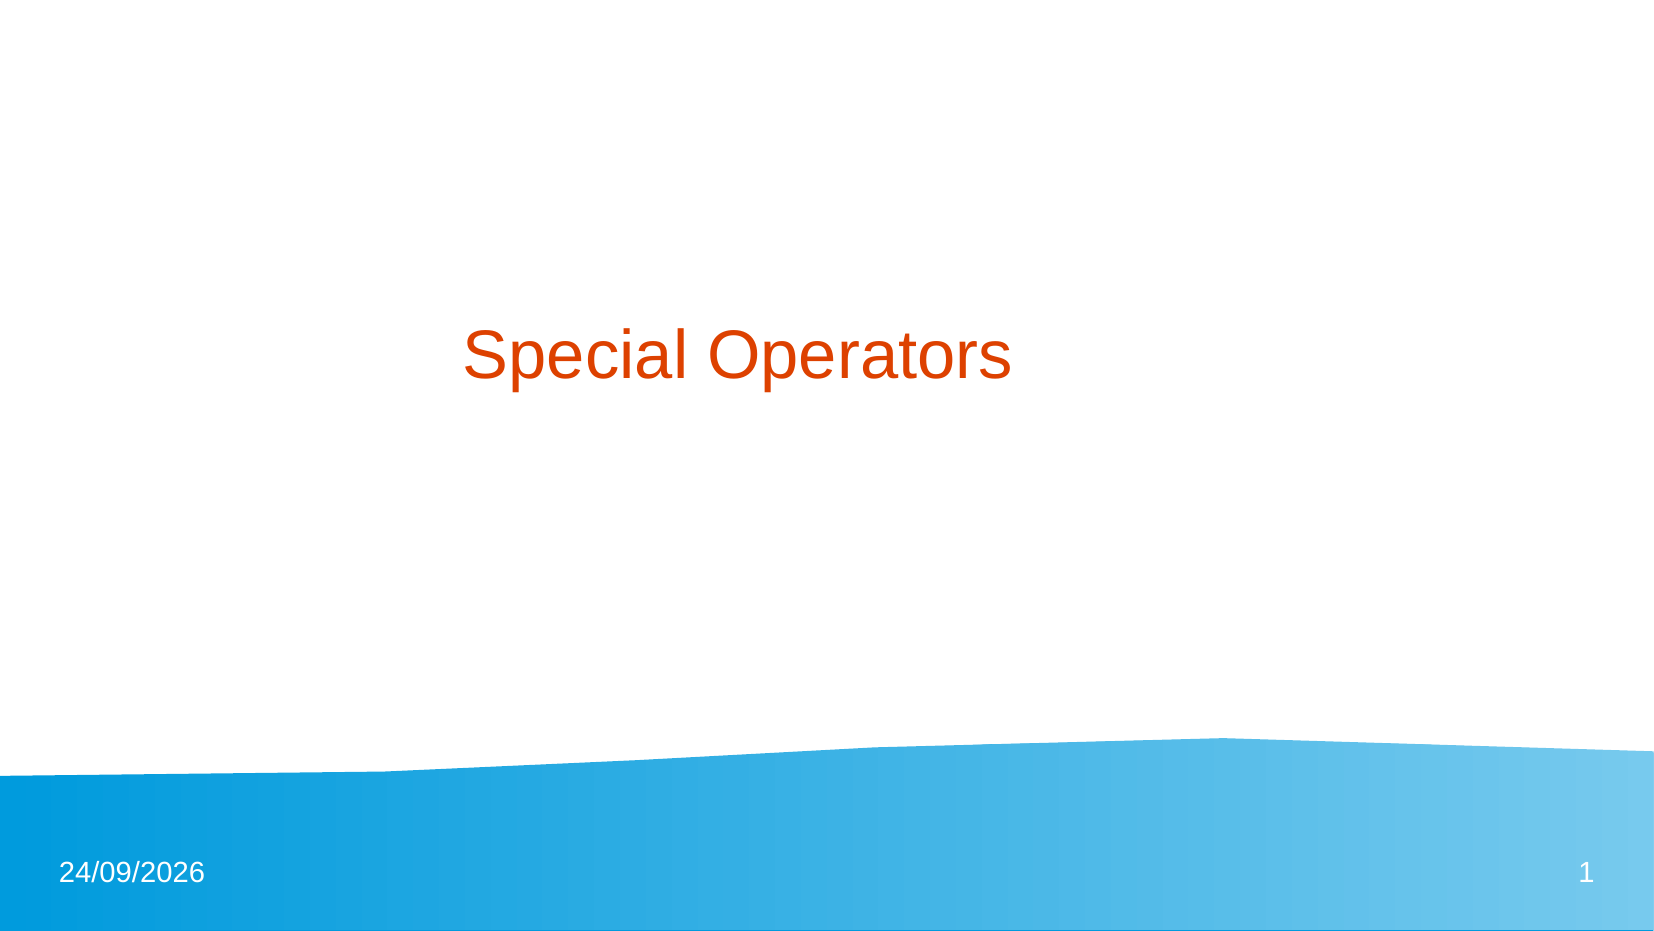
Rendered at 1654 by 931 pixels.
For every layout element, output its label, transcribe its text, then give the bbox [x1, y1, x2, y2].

title Special Operators [0, 265, 1477, 443]
